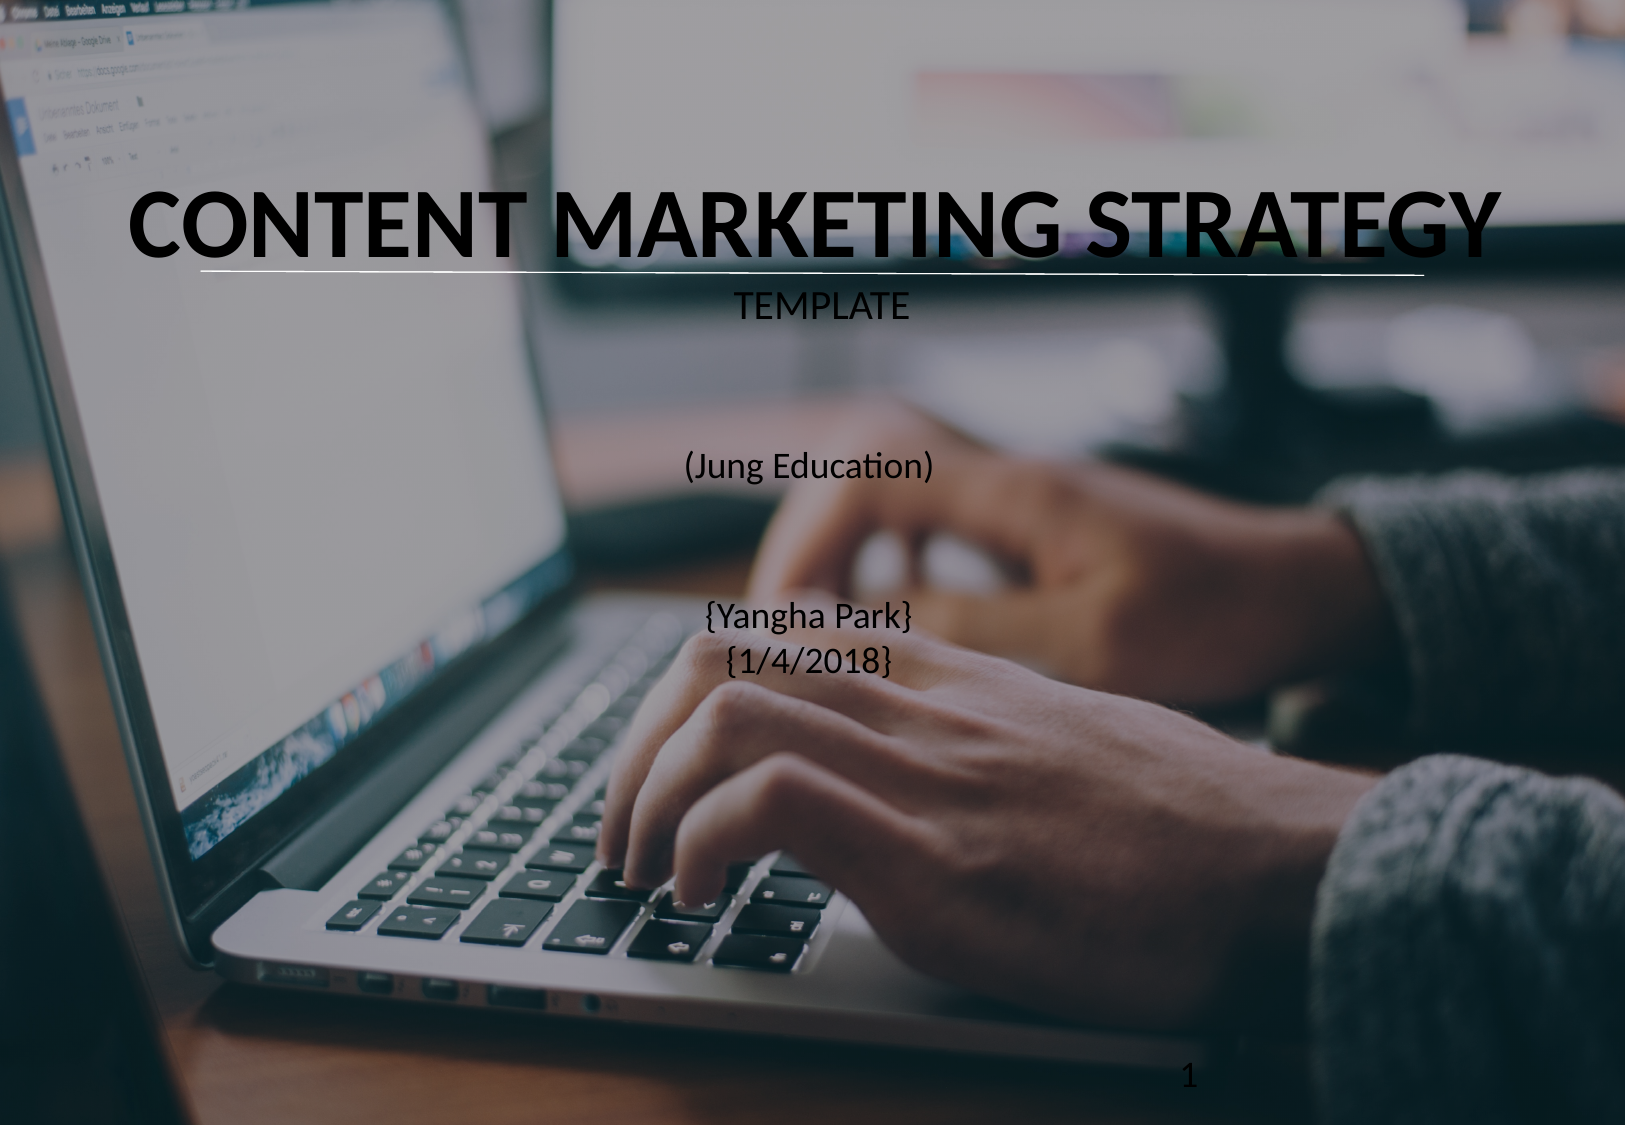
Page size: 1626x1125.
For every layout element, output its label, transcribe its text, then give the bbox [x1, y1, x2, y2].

text_box [0, 0, 1625, 1125]
slide_number <number> [1164, 1042, 1544, 1103]
text_box CONTENT MARKETING STRATEGY TEMPLATE [91, 150, 1563, 386]
text_box (Jung Education) {Yangha Park} {1/4/2018} [434, 433, 1184, 689]
